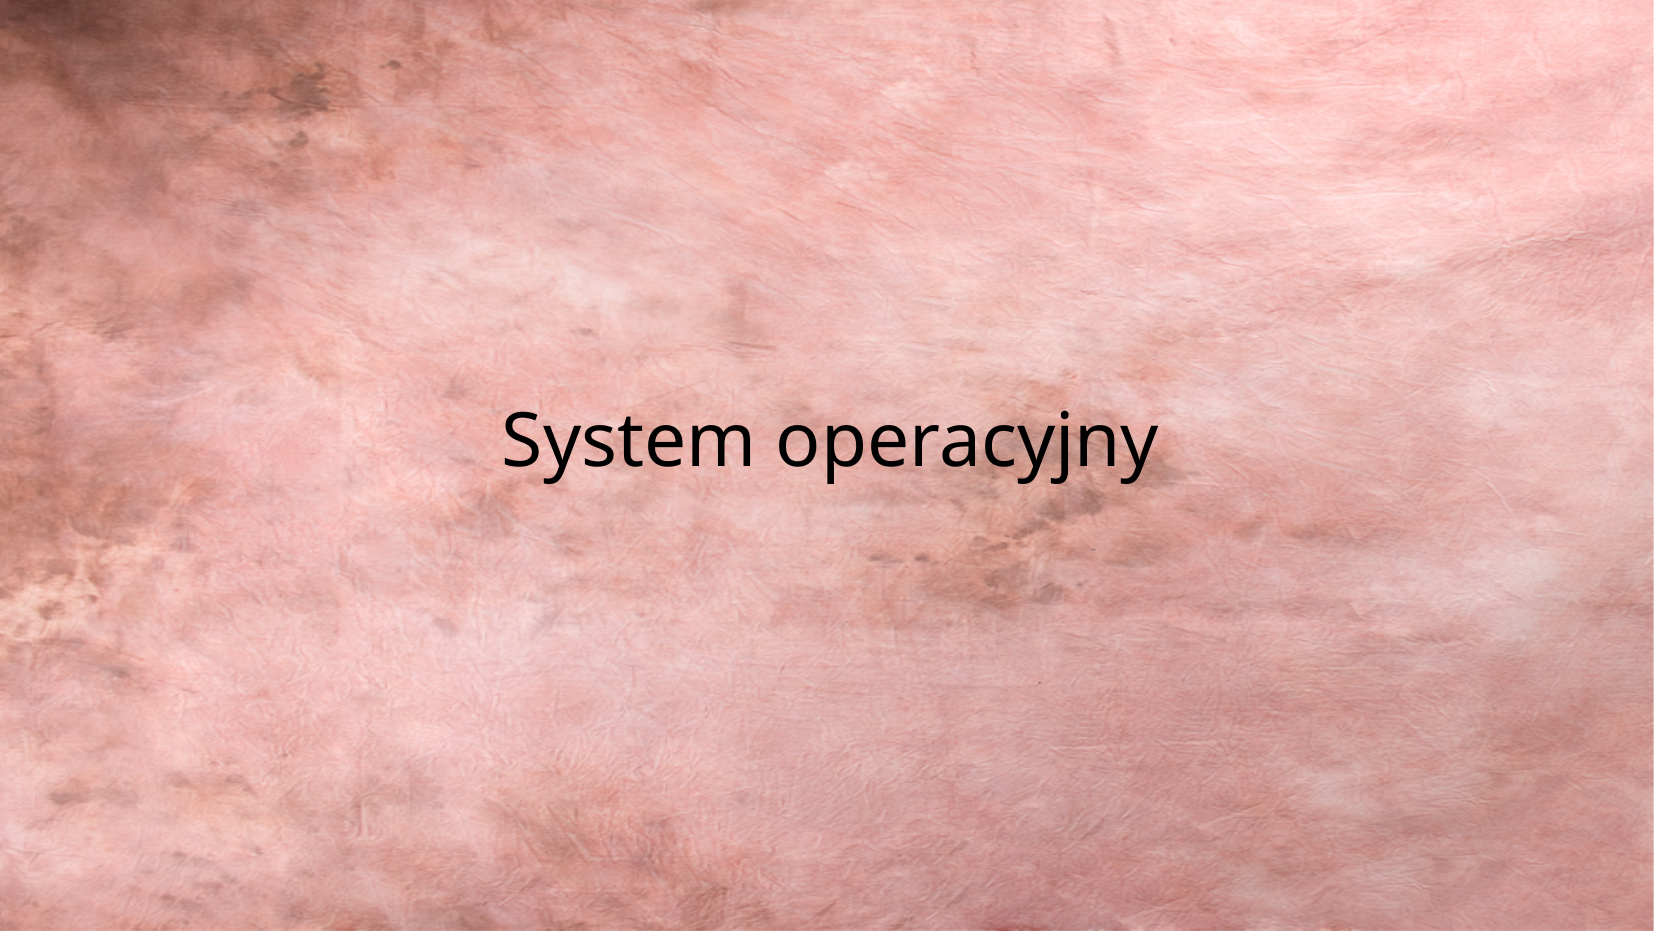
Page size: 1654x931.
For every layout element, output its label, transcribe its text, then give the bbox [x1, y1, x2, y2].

picture [0, 0, 1654, 931]
title System operacyjny [86, 360, 1576, 516]
